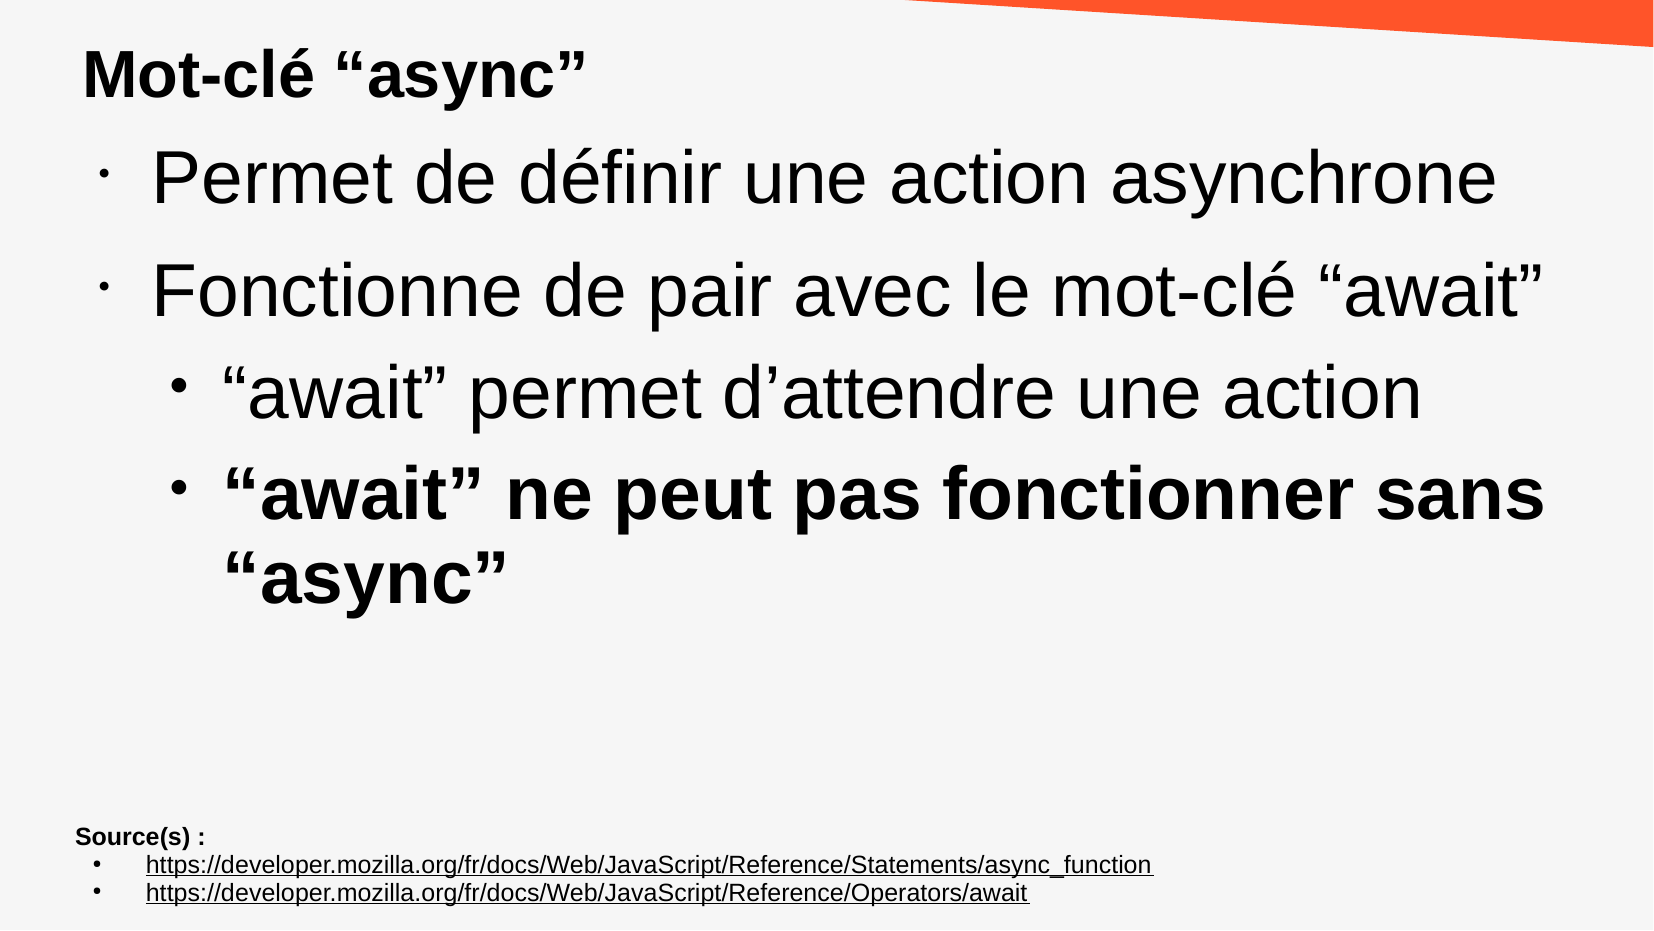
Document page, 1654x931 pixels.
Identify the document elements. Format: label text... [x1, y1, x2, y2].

text_box Source(s) : https://developer.mozilla.org/fr/docs/Web/JavaScript/Reference/Statements/async_function https://developer.mozilla.org/fr/docs/Web/JavaScript/Reference/Operators/await [60, 815, 1546, 929]
title Mot-clé “async” [82, 37, 1571, 114]
list Permet de définir une action asynchrone Fonctionne de pair avec le mot-clé “await” “await” permet d’attendre une action “await” ne peut pas fonctionner sans “async” [80, 135, 1620, 798]
text_box [904, 0, 1654, 48]
